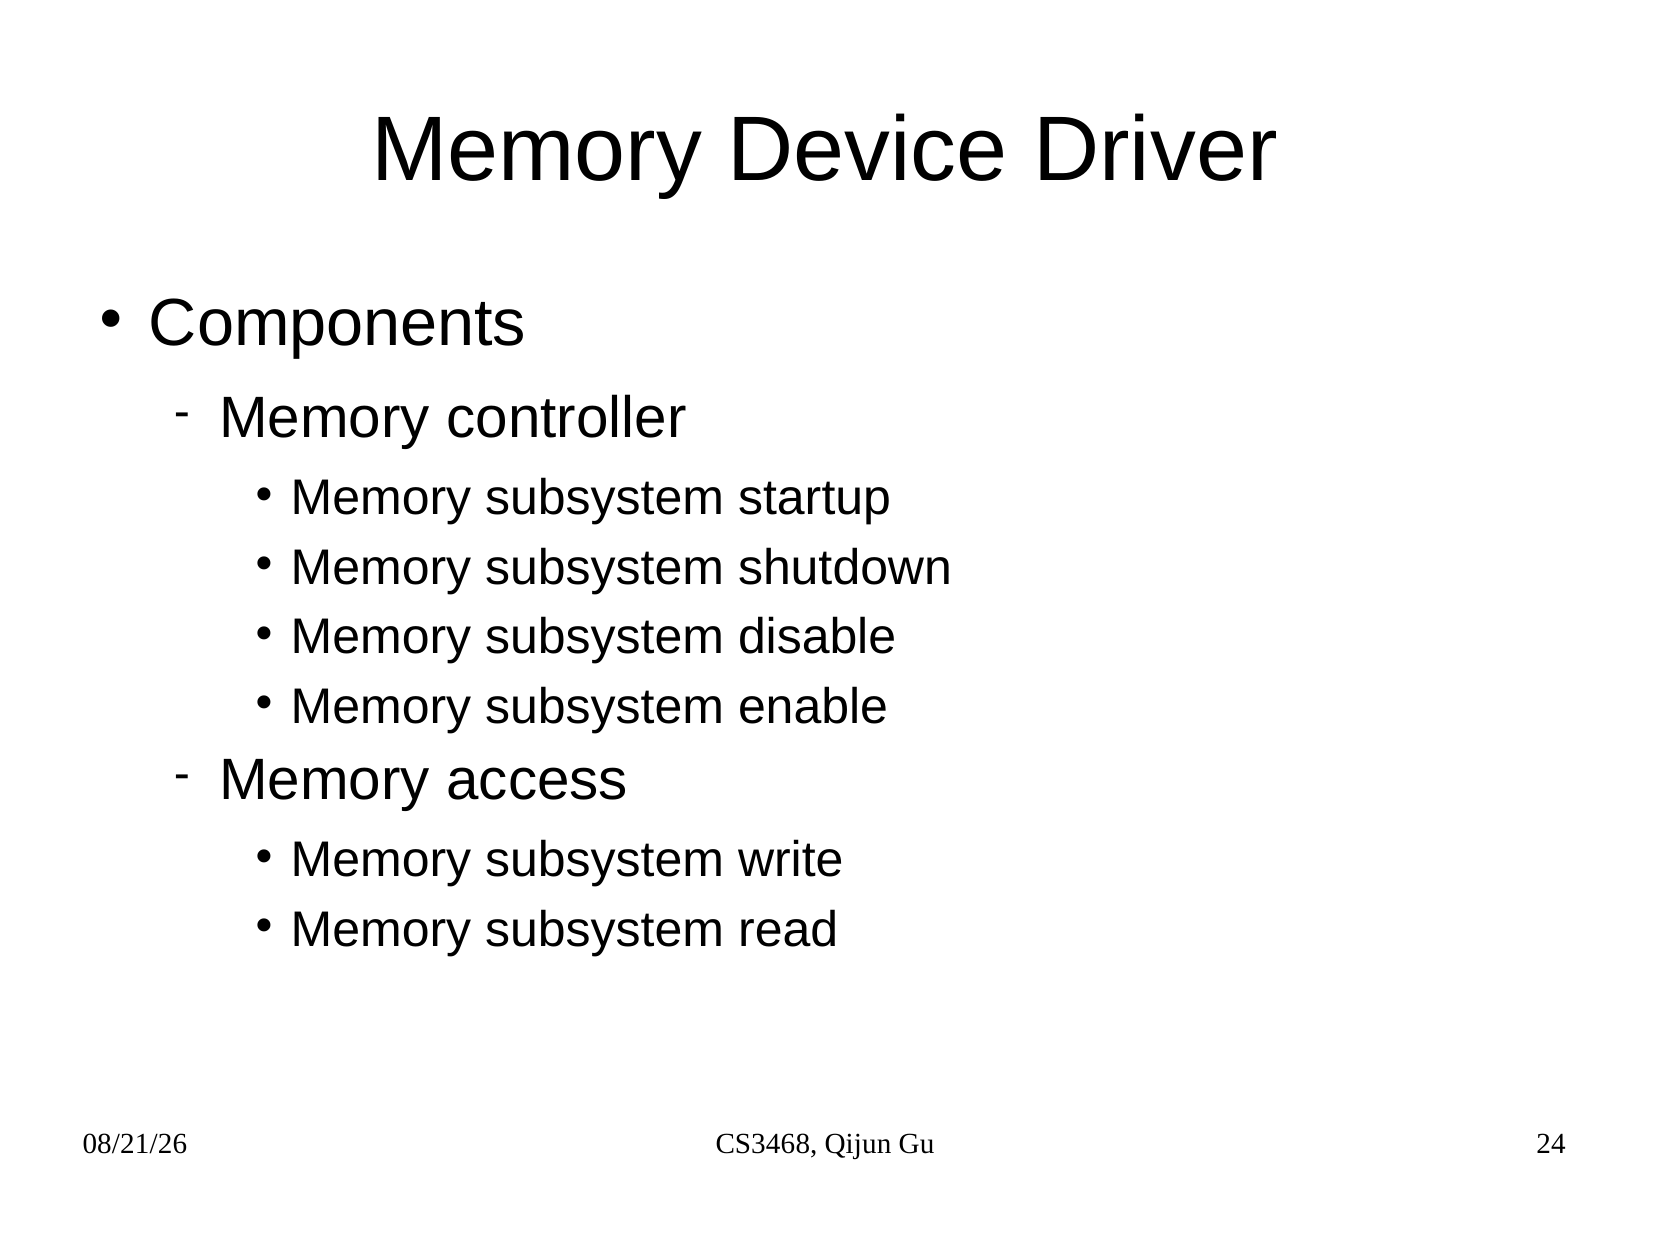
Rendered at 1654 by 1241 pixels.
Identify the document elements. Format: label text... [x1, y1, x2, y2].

list Components Memory controller Memory subsystem startup Memory subsystem shutdown Memory subsystem disable Memory subsystem enable Memory access Memory subsystem write Memory subsystem read [82, 290, 1568, 1093]
title Memory Device Driver [82, 56, 1568, 247]
